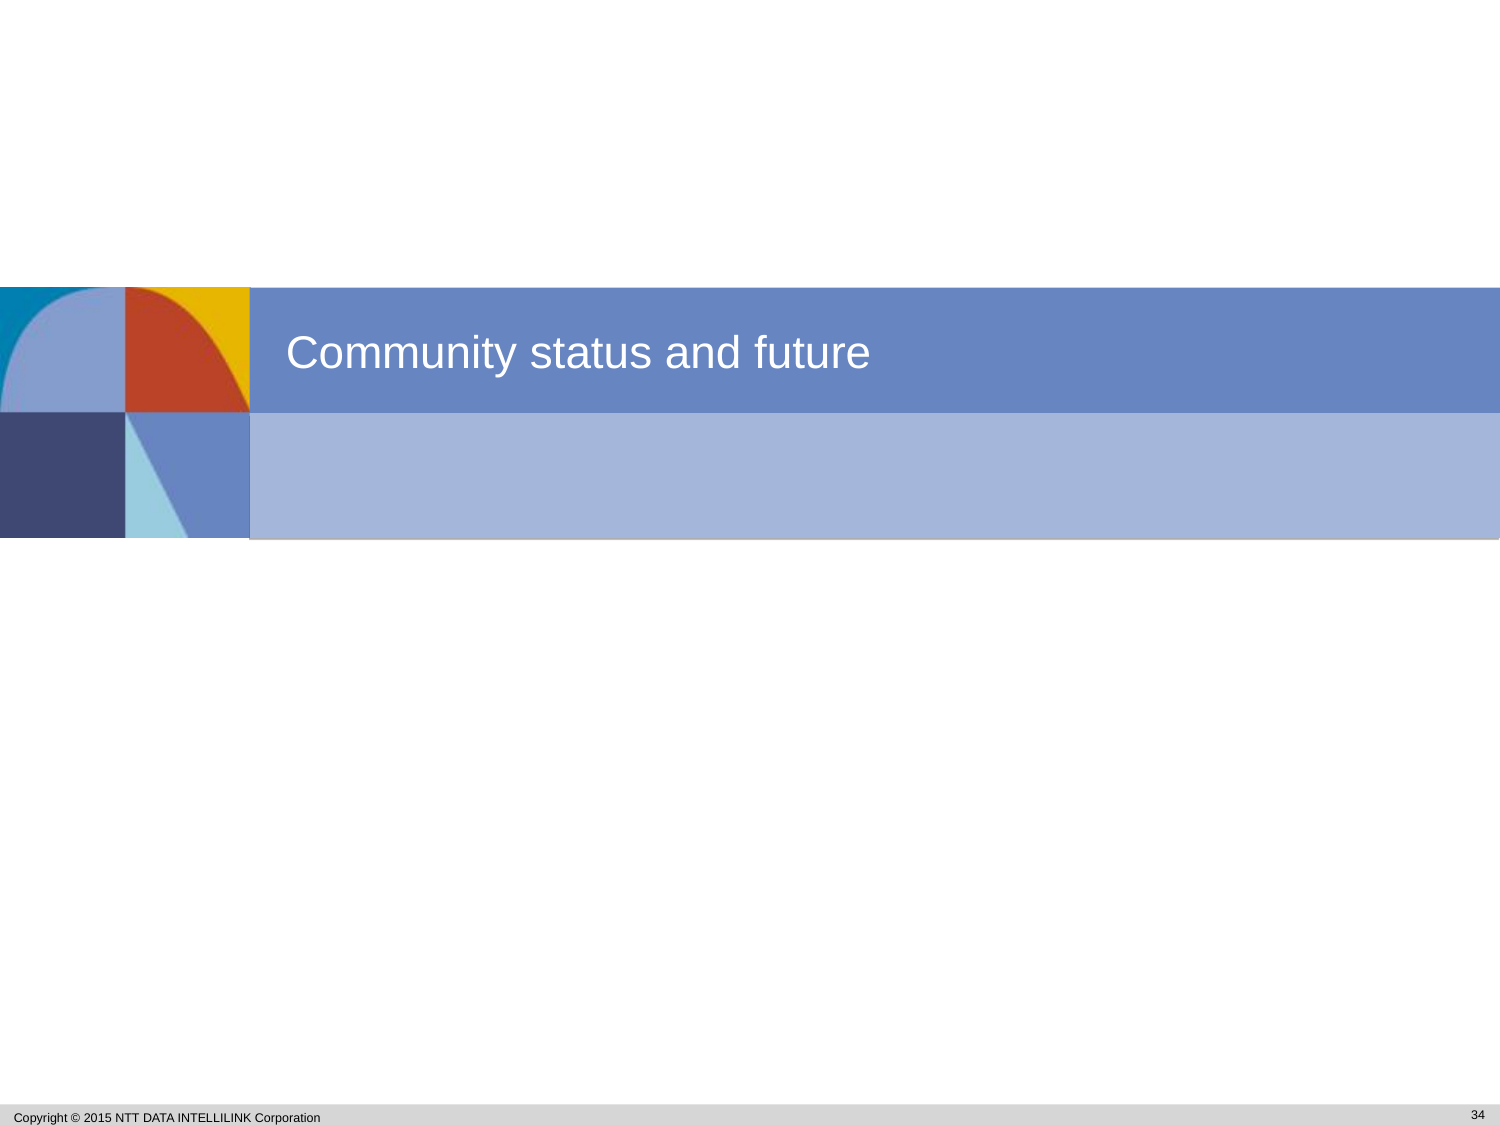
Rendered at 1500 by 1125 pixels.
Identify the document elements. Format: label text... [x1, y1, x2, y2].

title Community status and future [270, 290, 1456, 411]
picture [0, 287, 249, 538]
